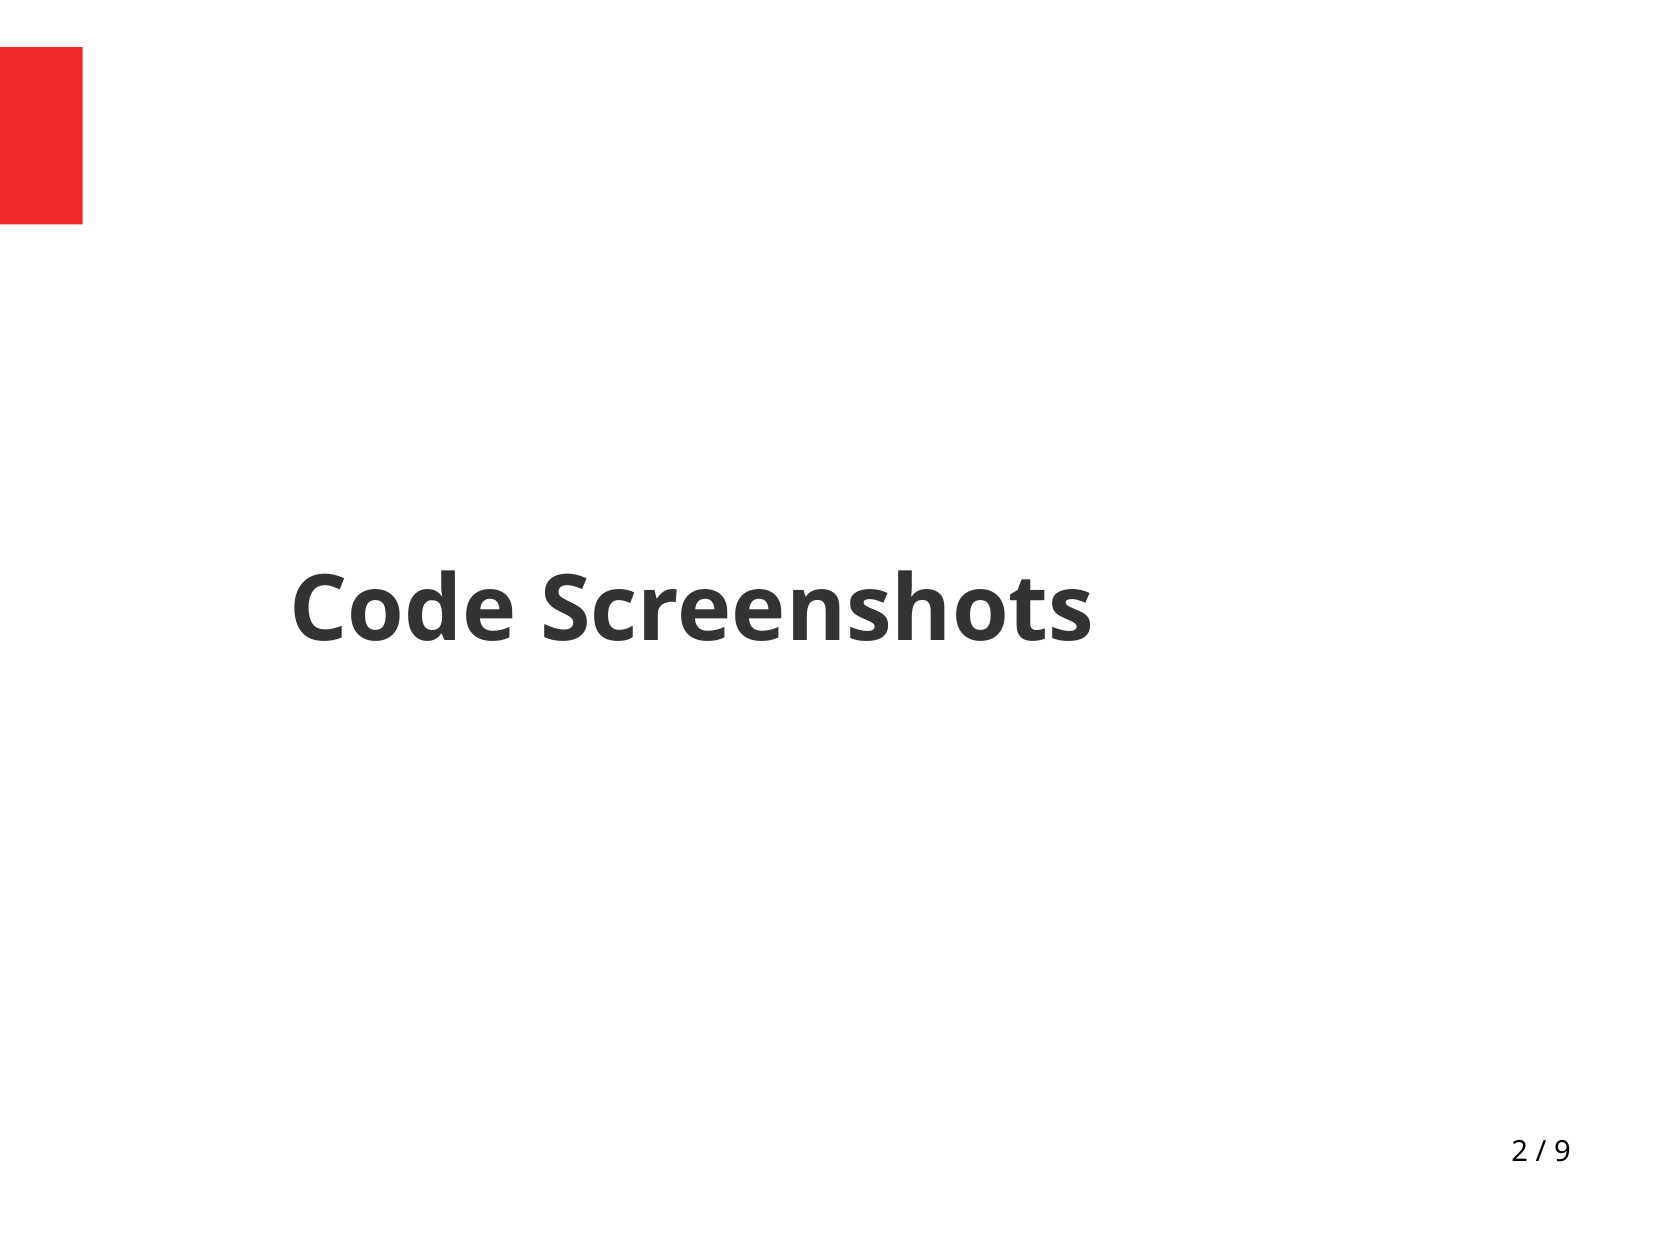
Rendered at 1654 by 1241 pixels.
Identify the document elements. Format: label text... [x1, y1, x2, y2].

title Code Screenshots [289, 501, 1654, 709]
